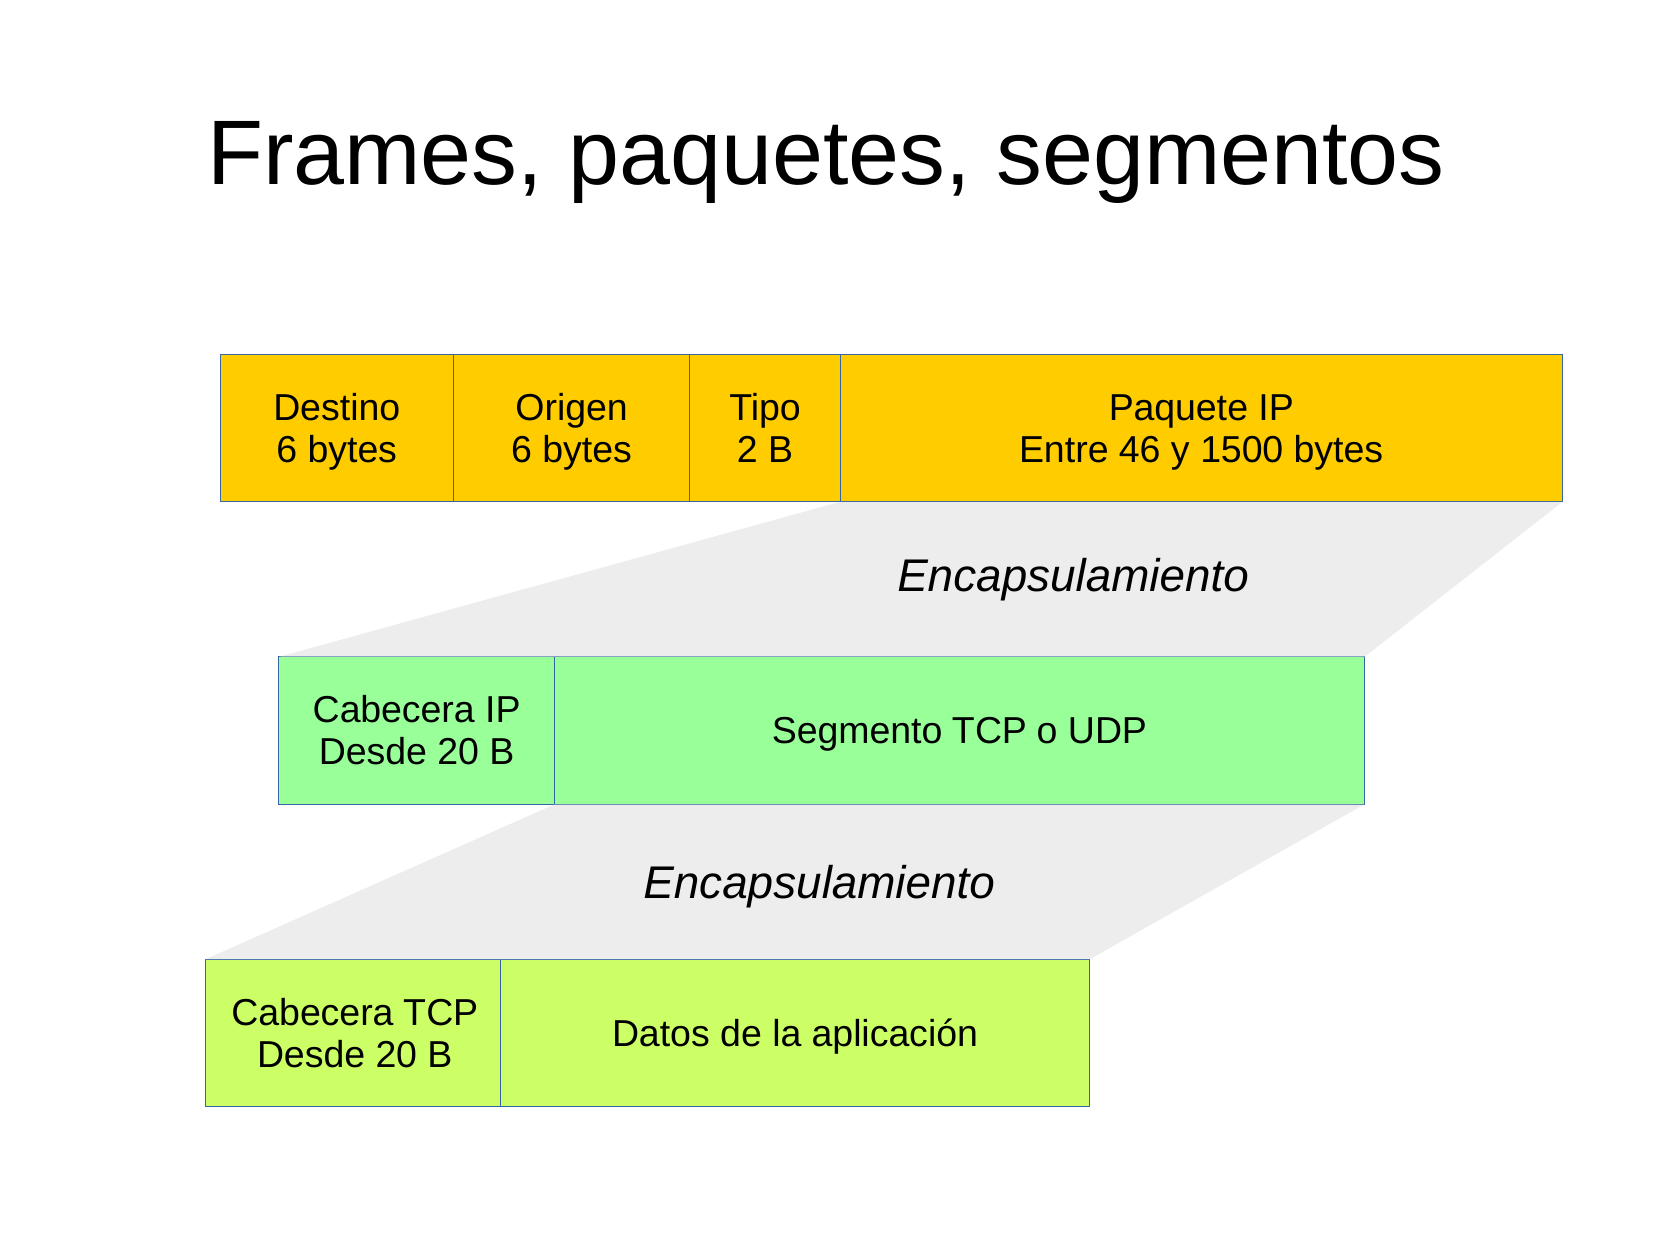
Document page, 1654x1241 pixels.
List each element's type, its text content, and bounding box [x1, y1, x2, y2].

text_box Paquete IP Entre 46 y 1500 bytes [840, 354, 1563, 501]
text_box Tipo 2 B [689, 354, 840, 502]
text_box Origen 6 bytes [453, 354, 689, 502]
text_box [205, 804, 1365, 960]
text_box Encapsulamiento [628, 849, 1011, 917]
text_box Segmento TCP o UDP [554, 657, 1365, 804]
title Frames, paquetes, segmentos [82, 49, 1571, 257]
text_box Datos de la aplicación [500, 960, 1090, 1107]
text_box Destino 6 bytes [220, 354, 453, 502]
text_box Cabecera TCP Desde 20 B [205, 960, 500, 1107]
text_box Cabecera IP Desde 20 B [278, 657, 554, 805]
text_box [278, 501, 1563, 657]
text_box Encapsulamiento [882, 542, 1264, 609]
